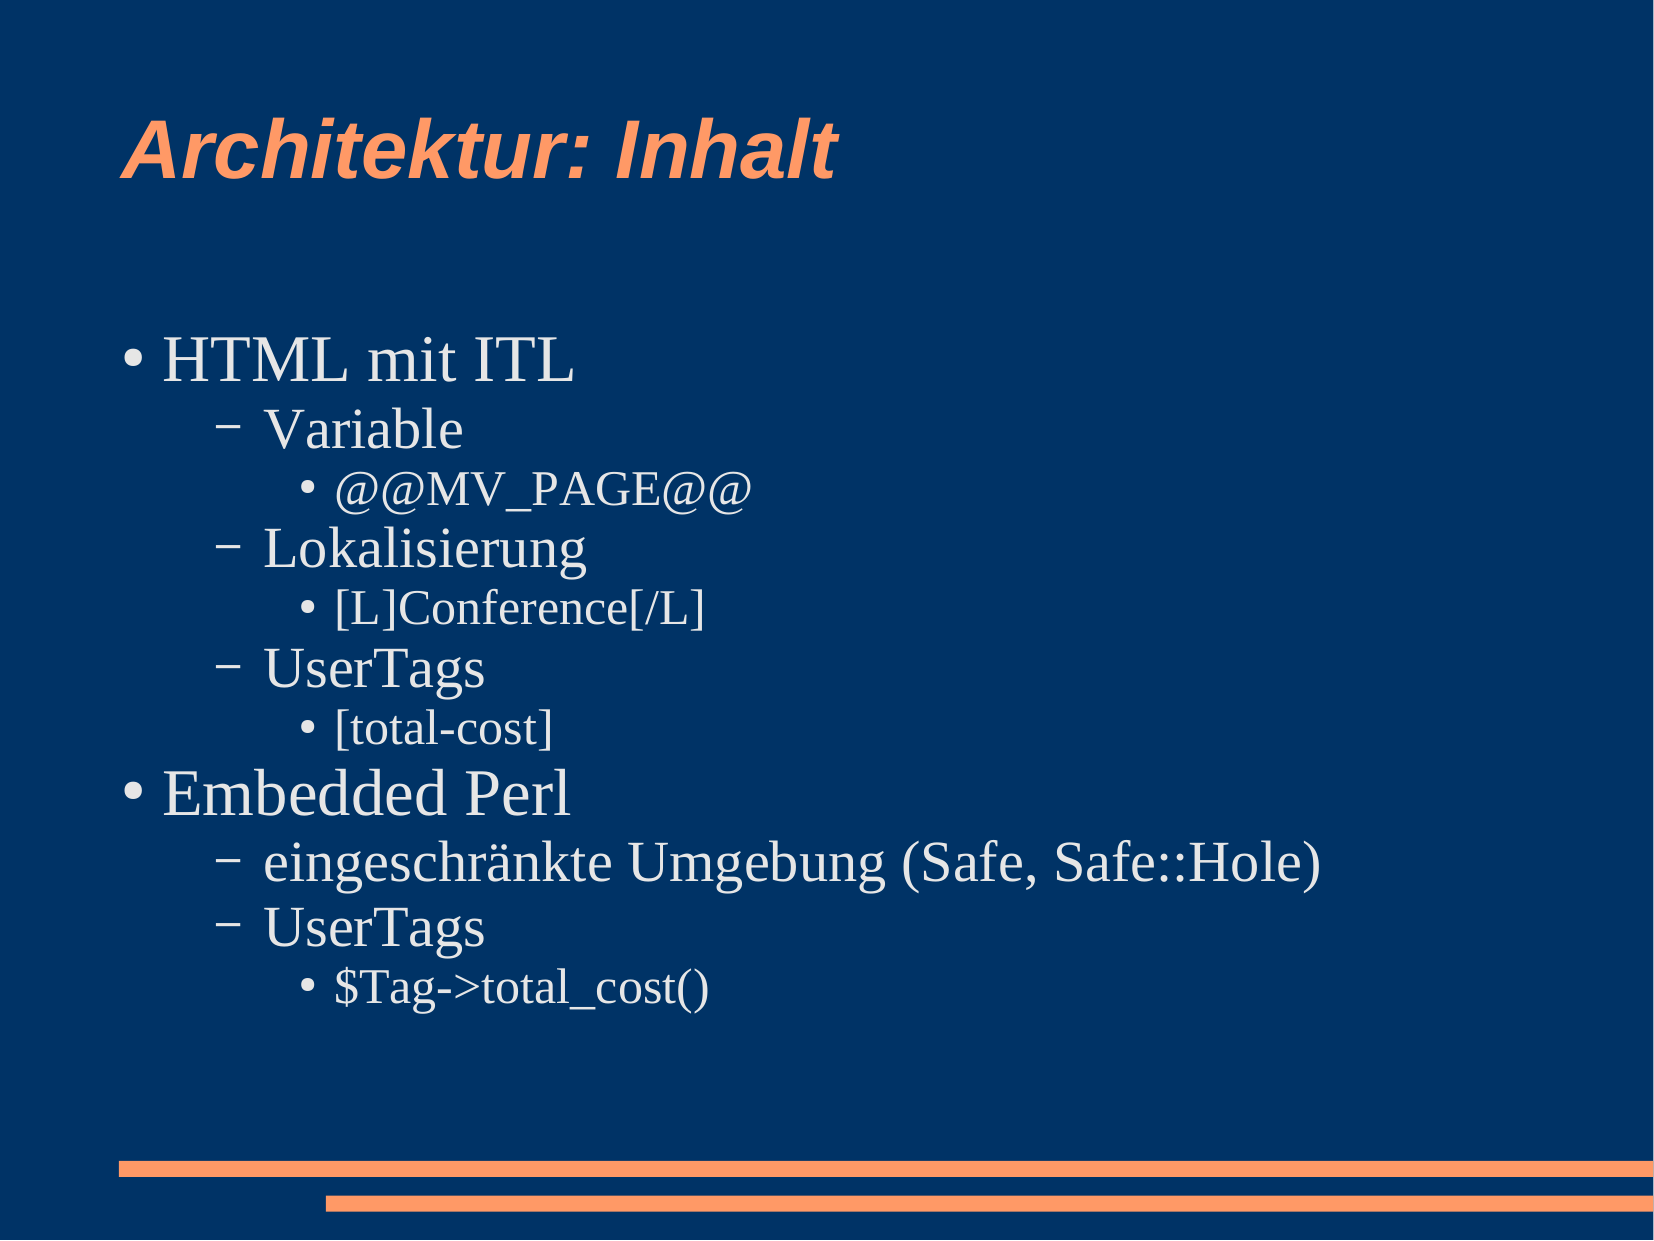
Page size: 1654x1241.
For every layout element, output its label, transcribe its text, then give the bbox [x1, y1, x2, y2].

list HTML mit ITL Variable @@MV_PAGE@@ Lokalisierung [L]Conference[/L] UserTags [total-cost] Embedded Perl eingeschränkte Umgebung (Safe, Safe::Hole) UserTags $Tag->total_cost() [121, 322, 1561, 1133]
title Architektur: Inhalt [121, 46, 1534, 254]
